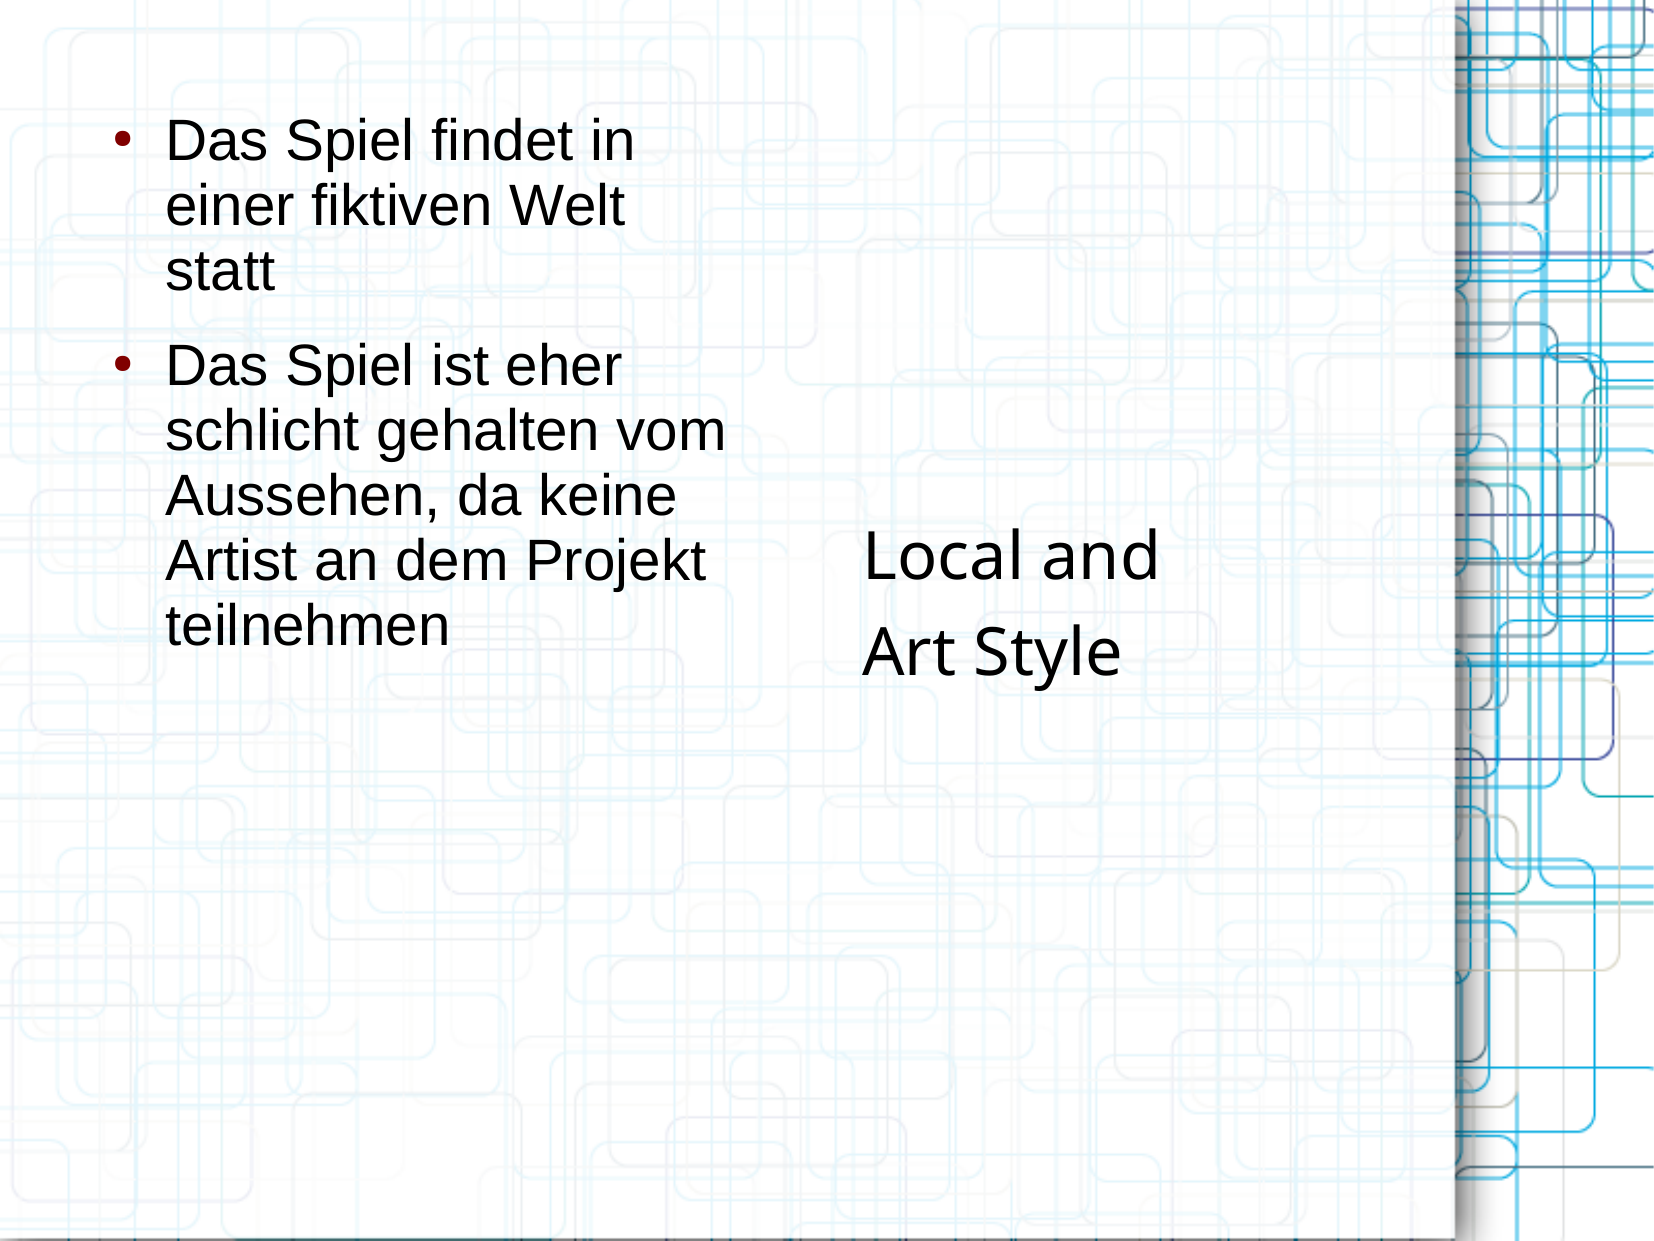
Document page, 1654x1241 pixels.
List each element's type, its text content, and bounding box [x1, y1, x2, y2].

list Das Spiel findet in einer fiktiven Welt statt Das Spiel ist eher schlicht gehalten vom Aussehen, da keine Artist an dem Projekt teilnehmen [94, 107, 746, 1099]
list Local and Art Style [862, 507, 1418, 1109]
picture [0, 0, 1654, 1241]
